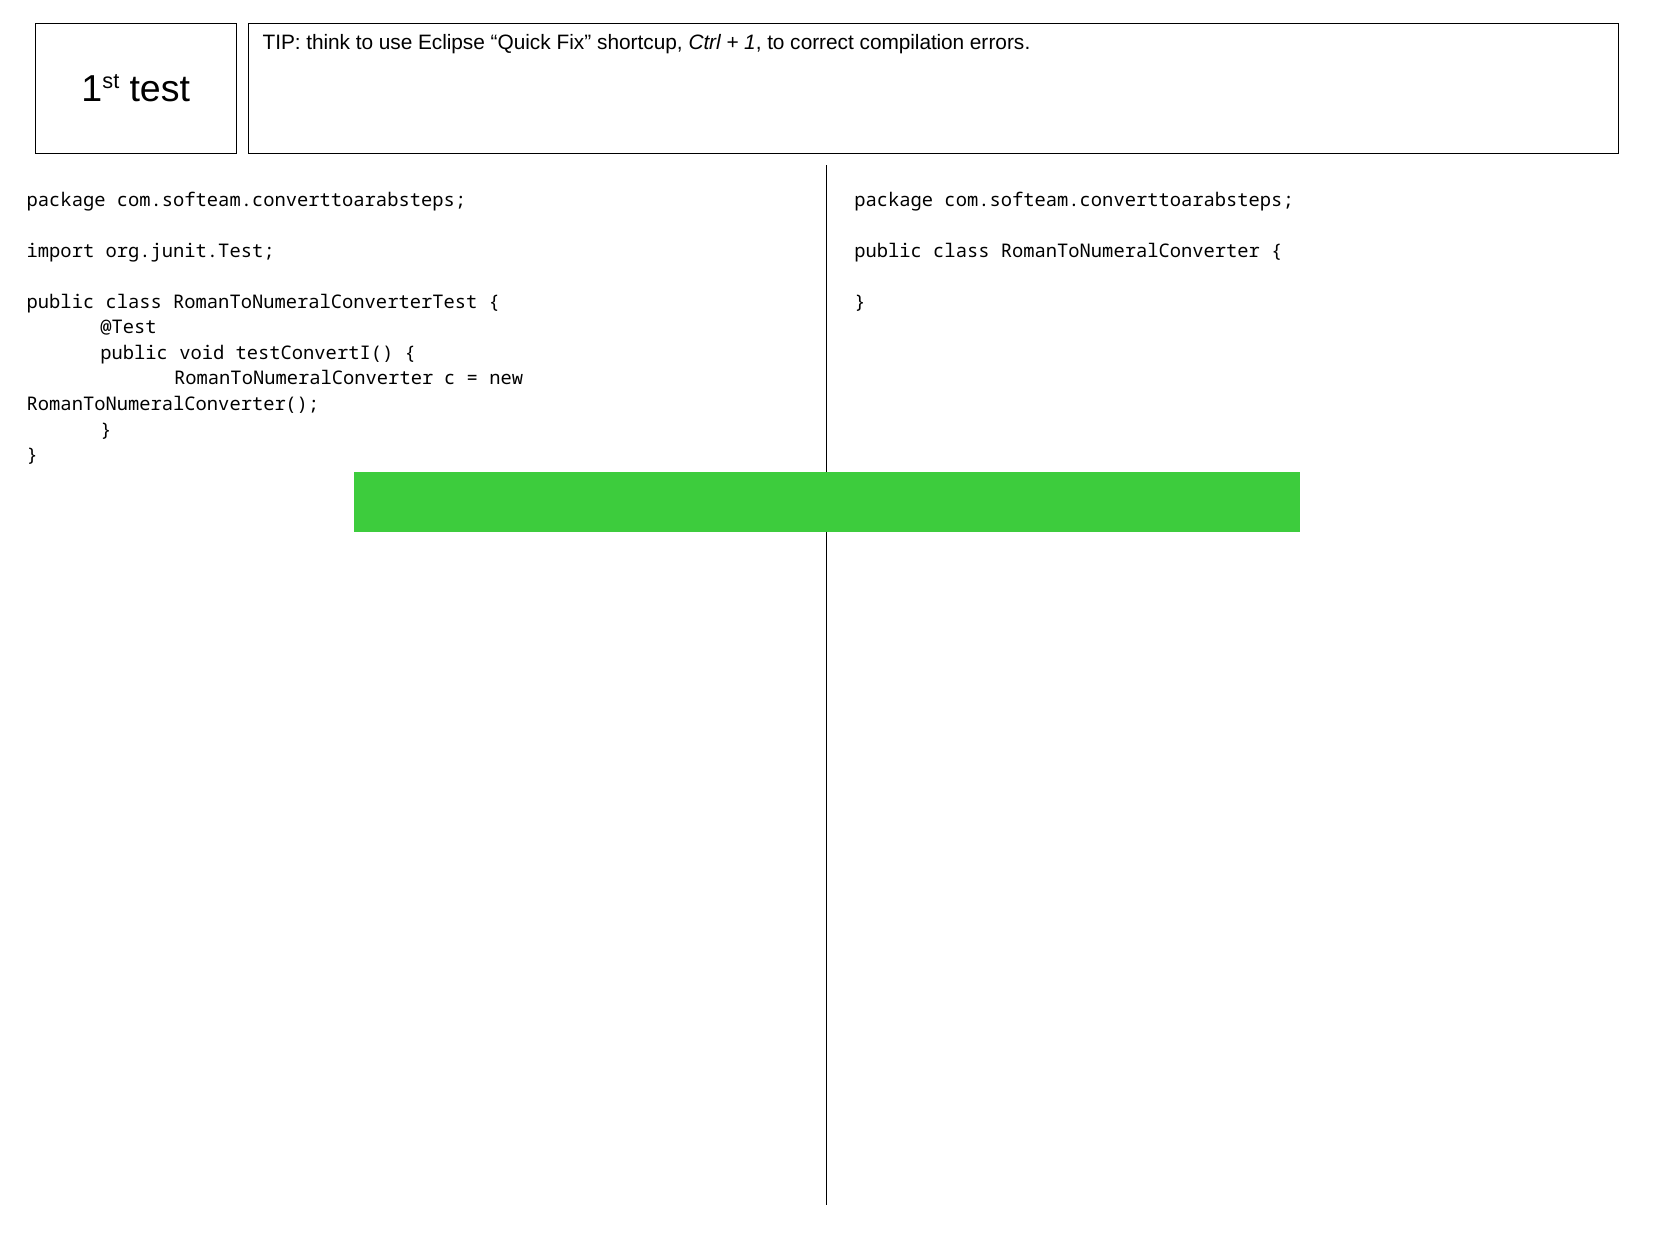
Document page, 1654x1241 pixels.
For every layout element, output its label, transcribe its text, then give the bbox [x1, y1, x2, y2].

text_box package com.softeam.converttoarabsteps; public class RomanToNumeralConverter { } [839, 178, 1620, 304]
text_box package com.softeam.converttoarabsteps; import org.junit.Test; public class RomanToNumeralConverterTest { @Test public void testConvertI() { RomanToNumeralConverter c = new RomanToNumeralConverter(); } } [11, 178, 792, 415]
text_box [354, 472, 1300, 532]
text_box 1st test [35, 23, 237, 154]
text_box TIP: think to use Eclipse “Quick Fix” shortcup, Ctrl + 1, to correct compilation errors. [248, 23, 1619, 154]
